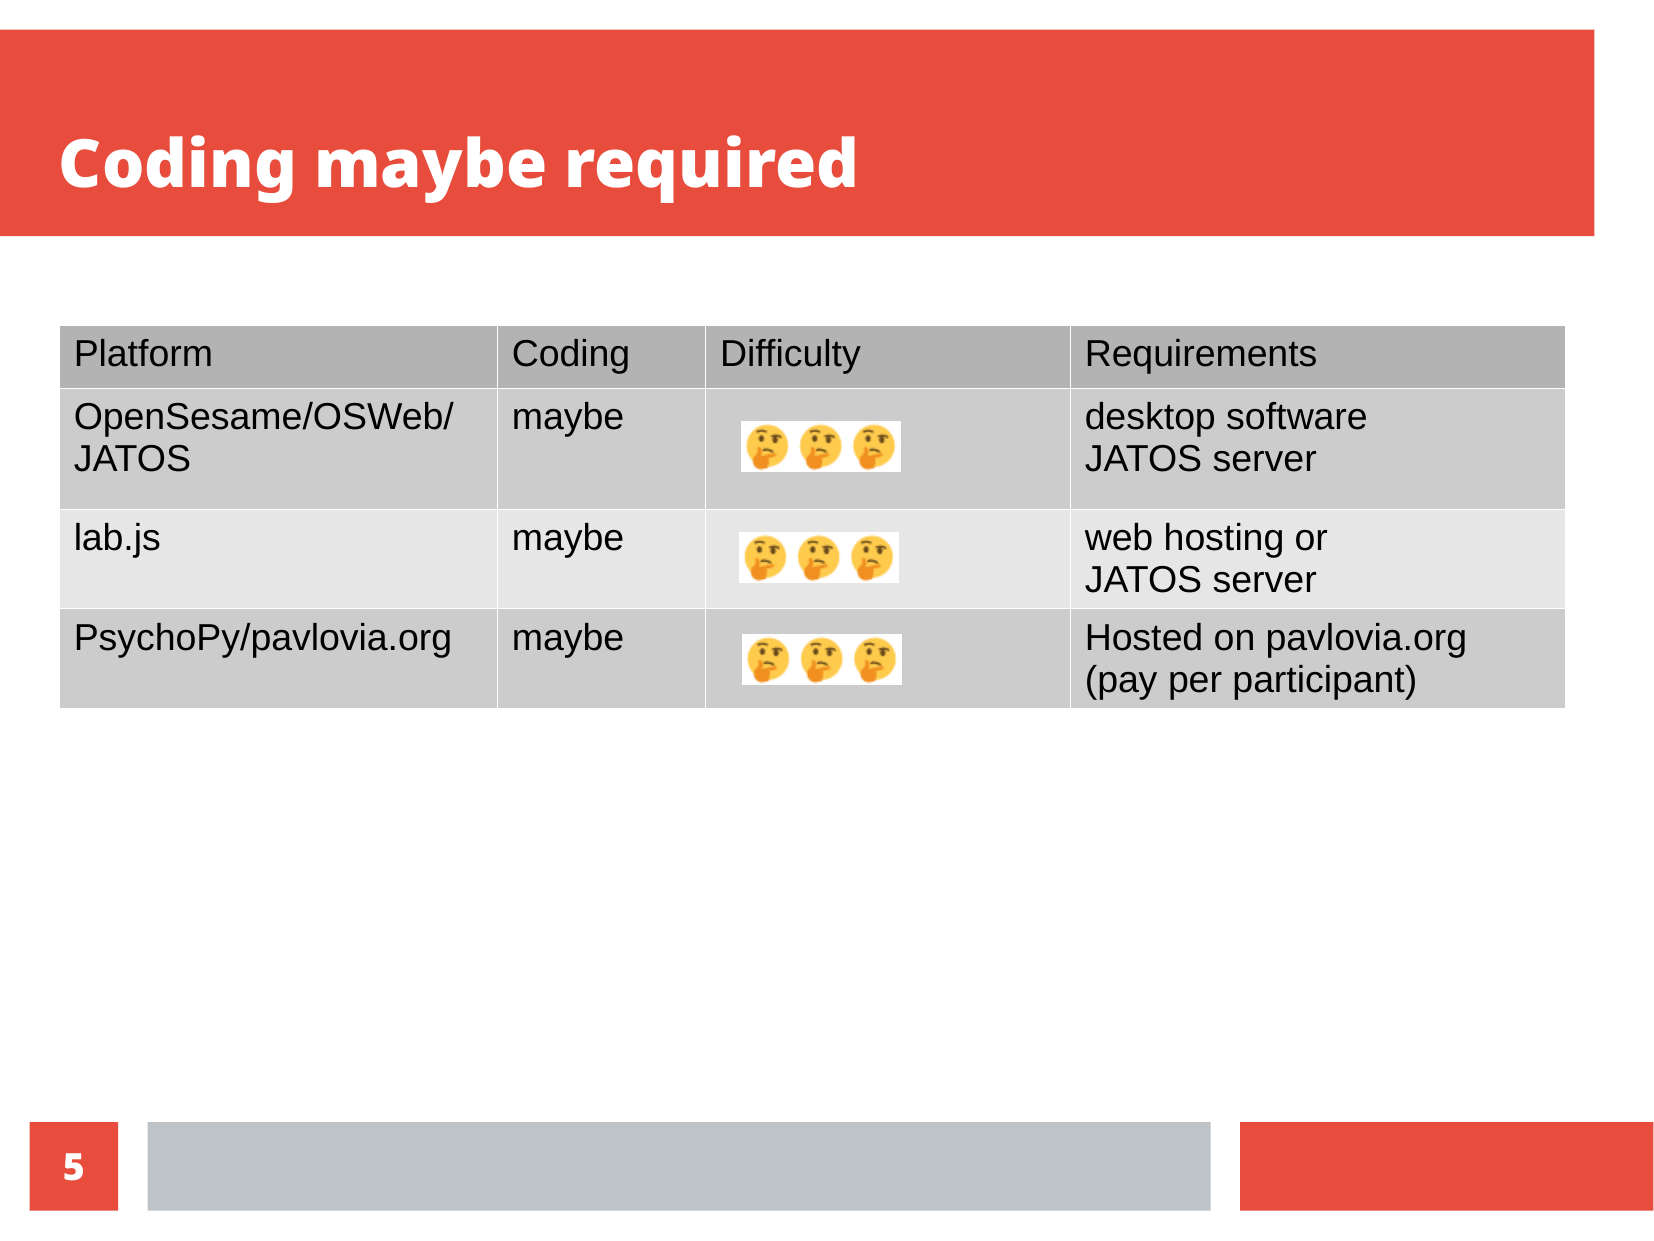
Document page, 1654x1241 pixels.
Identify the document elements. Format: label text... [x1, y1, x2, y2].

table_cell [706, 510, 1070, 608]
table_header Platform [60, 326, 497, 388]
title Coding maybe required [59, 59, 1595, 207]
table_header Difficulty [706, 326, 1070, 388]
table_cell lab.js [60, 510, 497, 608]
picture [739, 532, 899, 583]
table_cell maybe [498, 609, 705, 708]
table_cell PsychoPy/pavlovia.org [60, 609, 497, 708]
table_cell OpenSesame/OSWeb/ JATOS [60, 389, 497, 509]
table_cell [706, 389, 1070, 509]
table_cell web hosting or JATOS server [1071, 510, 1565, 608]
table_header Coding [498, 326, 705, 388]
picture [741, 421, 901, 472]
table_header Requirements [1071, 326, 1565, 388]
table_cell desktop software JATOS server [1071, 389, 1565, 509]
table_cell maybe [498, 389, 705, 509]
table_cell [706, 609, 1070, 708]
picture [742, 634, 902, 685]
table_cell maybe [498, 510, 705, 608]
table_cell Hosted on pavlovia.org (pay per participant) [1071, 609, 1565, 708]
